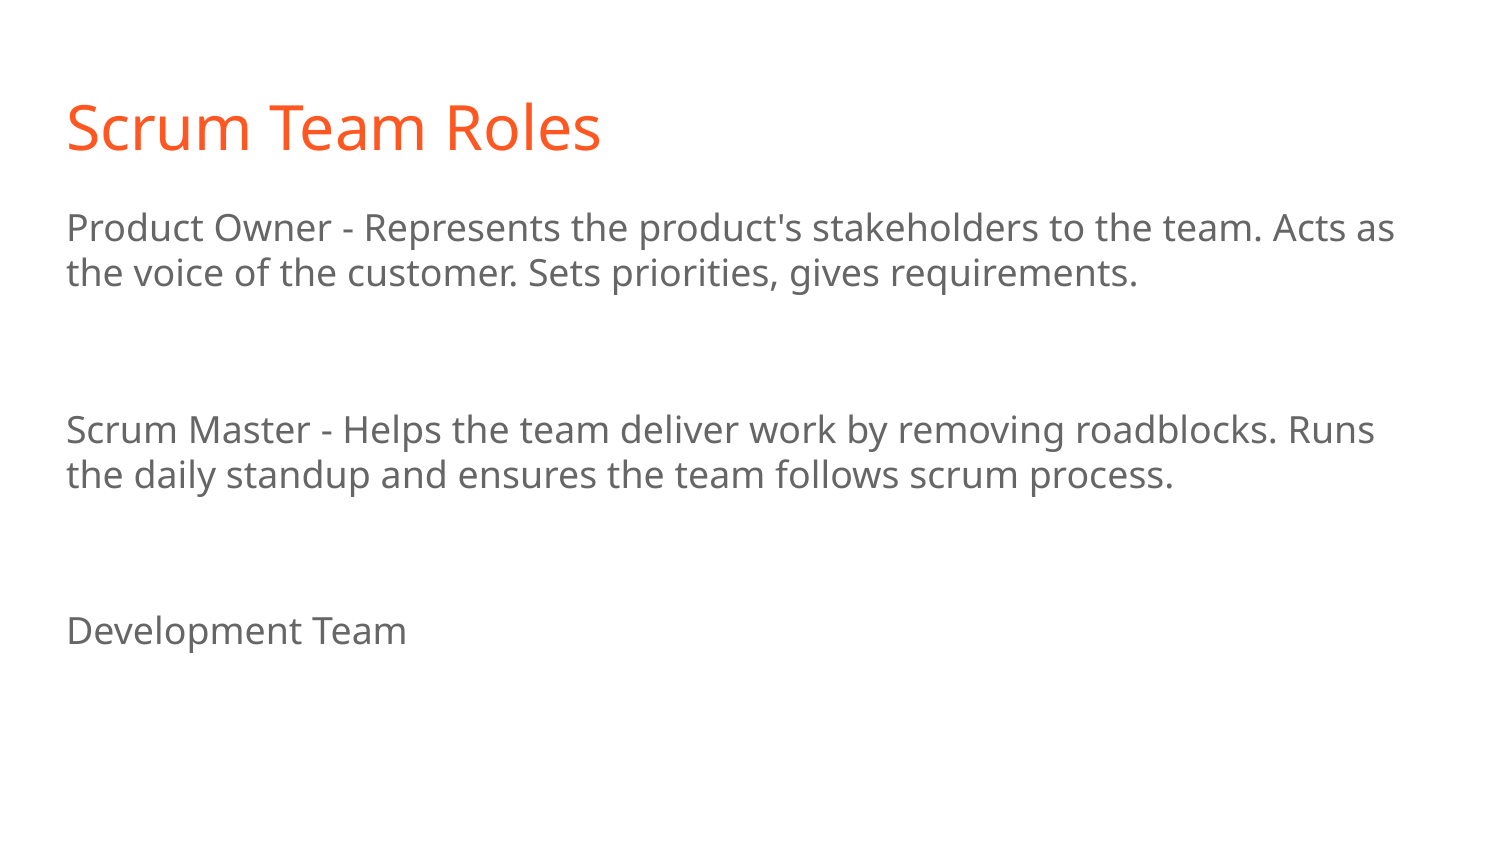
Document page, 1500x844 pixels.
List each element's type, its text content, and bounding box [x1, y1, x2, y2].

title Scrum Team Roles [51, 72, 1449, 167]
list Product Owner - Represents the product's stakeholders to the team. Acts as the voice of the customer. Sets priorities, gives requirements. Scrum Master - Helps the team deliver work by removing roadblocks. Runs the daily standup and ensures the team follows scrum process. Development Team [51, 189, 1449, 750]
